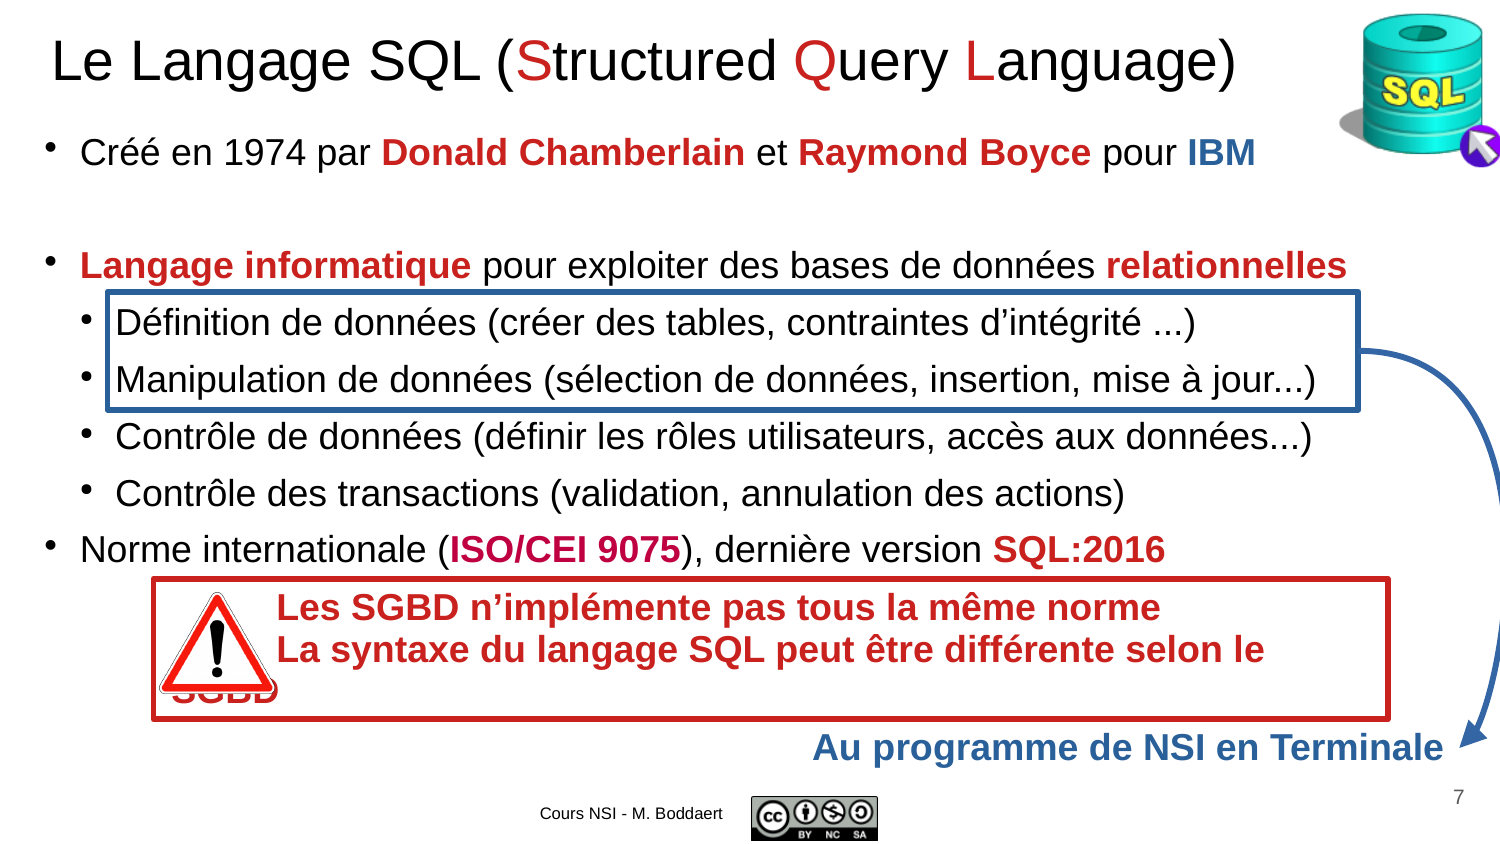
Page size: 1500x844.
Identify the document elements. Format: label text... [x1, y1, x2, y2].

text_box Au programme de NSI en Terminale [797, 718, 1444, 778]
picture [751, 796, 878, 841]
picture [159, 592, 275, 694]
picture [1334, 0, 1500, 169]
text_box Créé en 1974 par Donald Chamberlain et Raymond Boyce pour IBM Langage informatique pour exploiter des bases de données relationnelles Définition de données (créer des tables, contraintes d’intégrité ...) Manipulation de données (sélection de données, insertion, mise à jour...) Contrôle de données (définir les rôles utilisateurs, accès aux données...) Contrôle des transactions (validation, annulation des actions) Norme internationale (ISO/CEI 9075), dernière version SQL:2016 [110, 295, 1355, 407]
text_box Créé en 1974 par Donald Chamberlain et Raymond Boyce pour IBM Langage informatique pour exploiter des bases de données relationnelles Définition de données (créer des tables, contraintes d’intégrité ...) Manipulation de données (sélection de données, insertion, mise à jour...) Contrôle de données (définir les rôles utilisateurs, accès aux données...) Contrôle des transactions (validation, annulation des actions) Norme internationale (ISO/CEI 9075), dernière version SQL:2016 [29, 120, 1477, 760]
title Le Langage SQL (Structured Query Language) [51, 13, 1334, 108]
slide_number <numéro> [1389, 764, 1480, 830]
